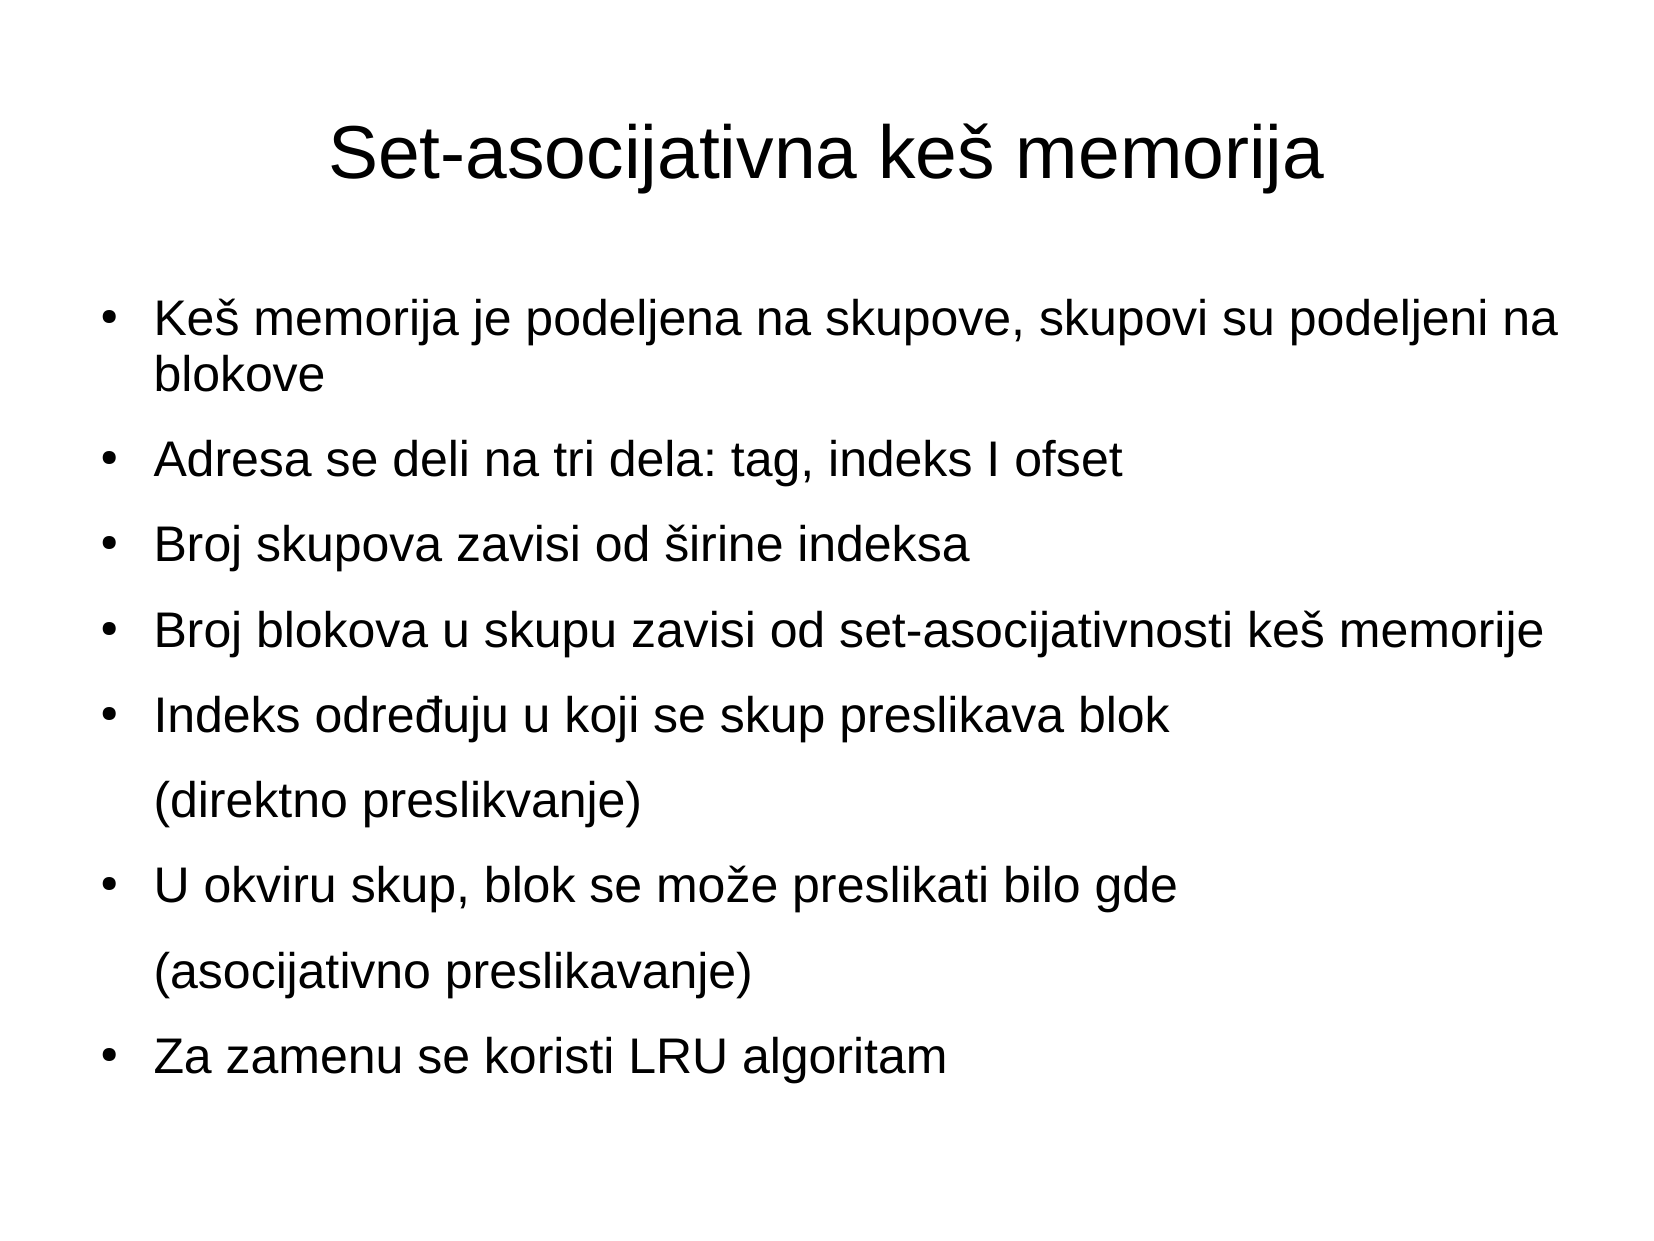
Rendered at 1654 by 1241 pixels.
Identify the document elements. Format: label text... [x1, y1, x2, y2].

title Set-asocijativna keš memorija [82, 49, 1571, 257]
list Keš memorija je podeljena na skupove, skupovi su podeljeni na blokove Adresa se deli na tri dela: tag, indeks I ofset Broj skupova zavisi od širine indeksa Broj blokova u skupu zavisi od set-asocijativnosti keš memorije Indeks određuju u koji se skup preslikava blok (direktno preslikvanje) U okviru skup, blok se može preslikati bilo gde (asocijativno preslikavanje) Za zamenu se koristi LRU algoritam [82, 290, 1571, 1171]
